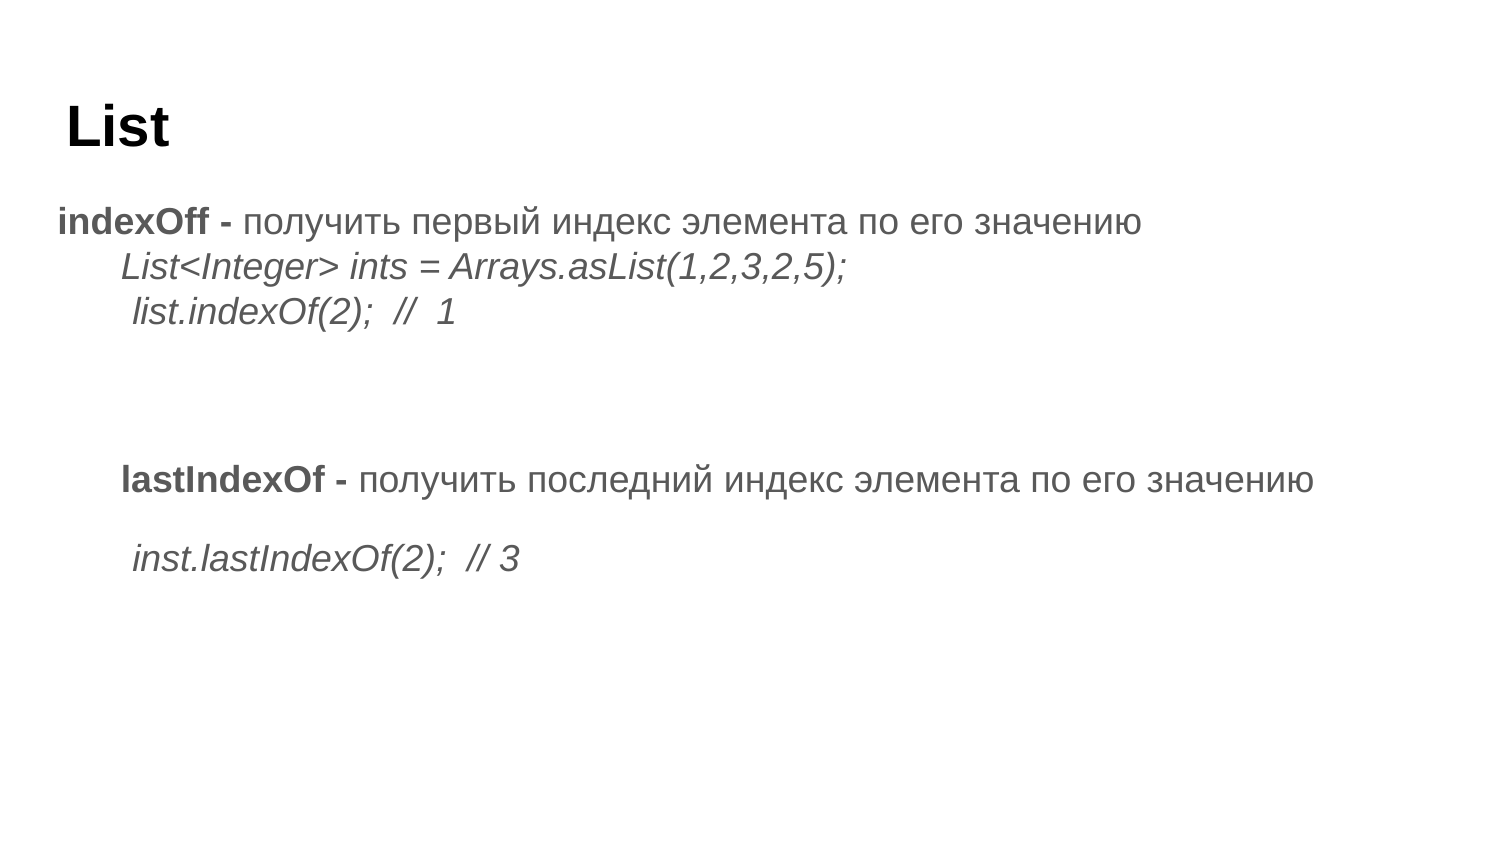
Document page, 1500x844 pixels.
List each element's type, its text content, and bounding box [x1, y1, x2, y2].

title List [51, 72, 1449, 167]
list indexOff - получить первый индекс элемента по его значению List<Integer> ints = Arrays.asList(1,2,3,2,5); list.indexOf(2); // 1 lastIndexOf - получить последний индекс элемента по его значению inst.lastIndexOf(2); // 3 [42, 182, 1440, 743]
